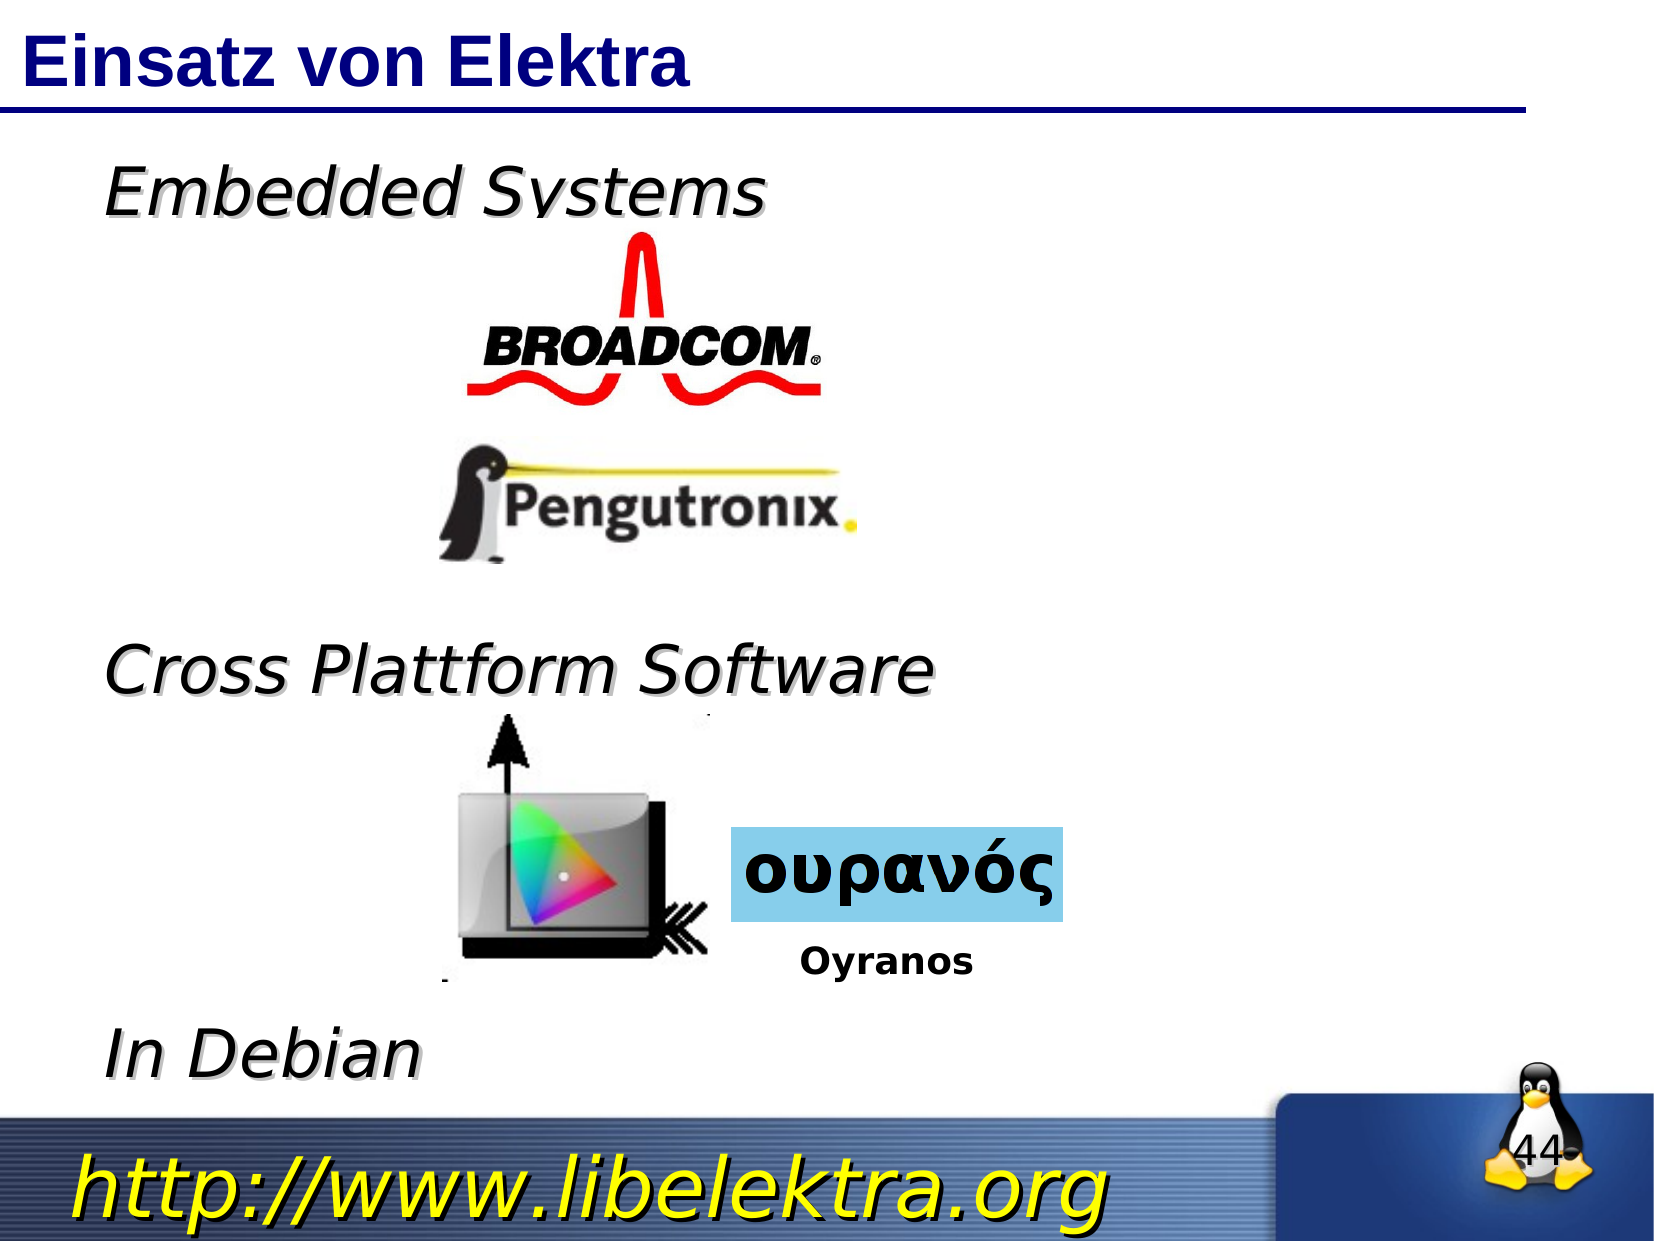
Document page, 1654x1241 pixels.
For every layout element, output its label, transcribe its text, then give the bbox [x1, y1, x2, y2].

text_box Embedded Systems [104, 147, 1152, 226]
text_box Cross Plattform Software [104, 625, 1152, 704]
picture [461, 218, 827, 415]
text_box Einsatz von Elektra [21, 14, 1611, 111]
text_box In Debian [104, 1009, 1152, 1088]
text_box <Nummer> [1312, 1122, 1565, 1178]
picture [731, 827, 1063, 922]
text_box Oyranos [799, 936, 975, 981]
picture [442, 714, 710, 982]
picture [439, 436, 857, 565]
picture [0, 1061, 1654, 1241]
